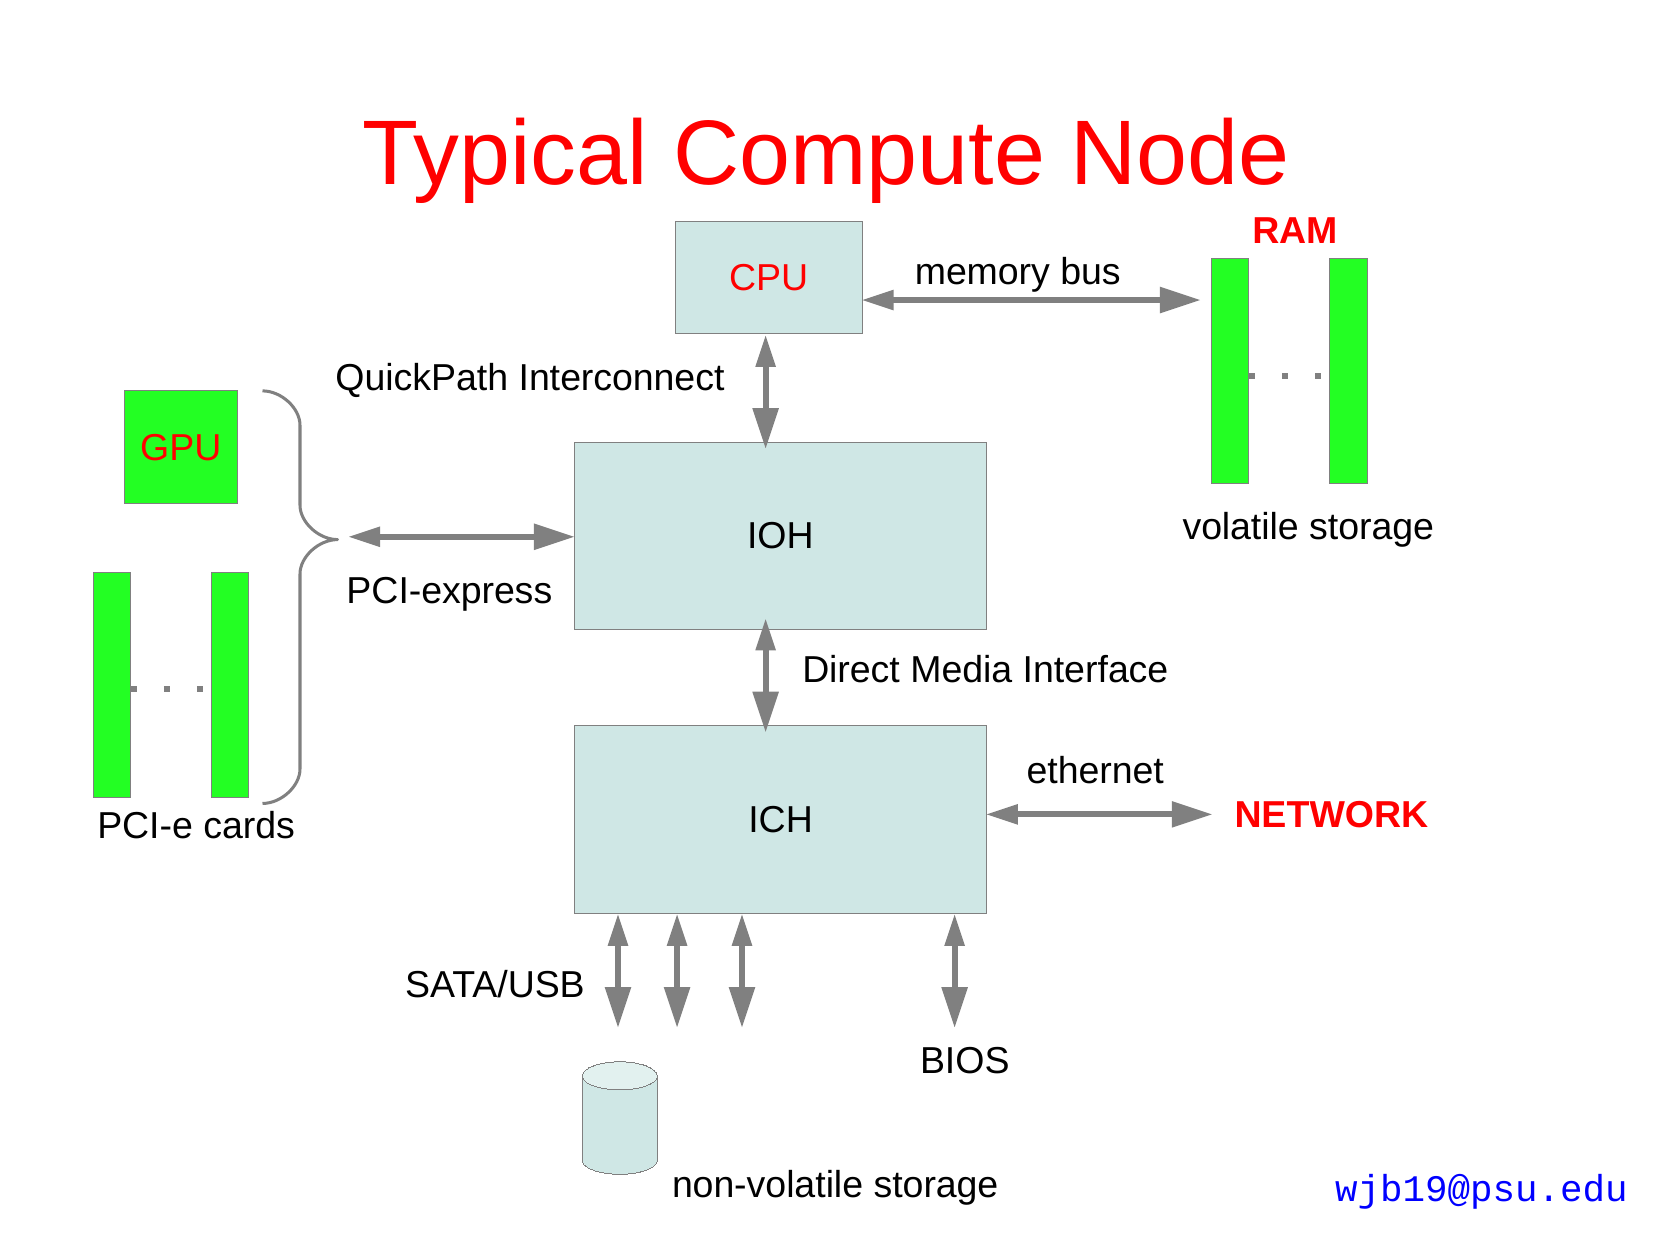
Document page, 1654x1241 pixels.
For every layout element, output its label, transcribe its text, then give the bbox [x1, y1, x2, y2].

text_box wjb19@psu.edu [1320, 1162, 1643, 1220]
text_box ICH [574, 725, 987, 914]
title Typical Compute Node [82, 49, 1571, 257]
text_box Direct Media Interface [787, 641, 1184, 699]
text_box [1211, 258, 1249, 484]
text_box IOH [574, 442, 987, 630]
text_box CPU [675, 221, 863, 334]
text_box QuickPath Interconnect [320, 349, 740, 407]
text_box [211, 572, 249, 797]
text_box GPU [124, 390, 238, 504]
text_box [93, 572, 131, 797]
text_box [582, 1078, 658, 1175]
text_box BIOS [905, 1032, 1025, 1090]
text_box [1329, 258, 1368, 484]
text_box NETWORK [1219, 786, 1444, 844]
text_box ethernet [1011, 741, 1179, 799]
text_box RAM [1237, 201, 1353, 259]
text_box non-volatile storage [657, 1156, 1014, 1214]
text_box volatile storage [1167, 497, 1449, 555]
text_box PCI-express [331, 562, 568, 620]
text_box SATA/USB [390, 955, 601, 1013]
text_box PCI-e cards [82, 797, 311, 855]
text_box memory bus [900, 243, 1136, 301]
text_box 2 [582, 1061, 658, 1090]
